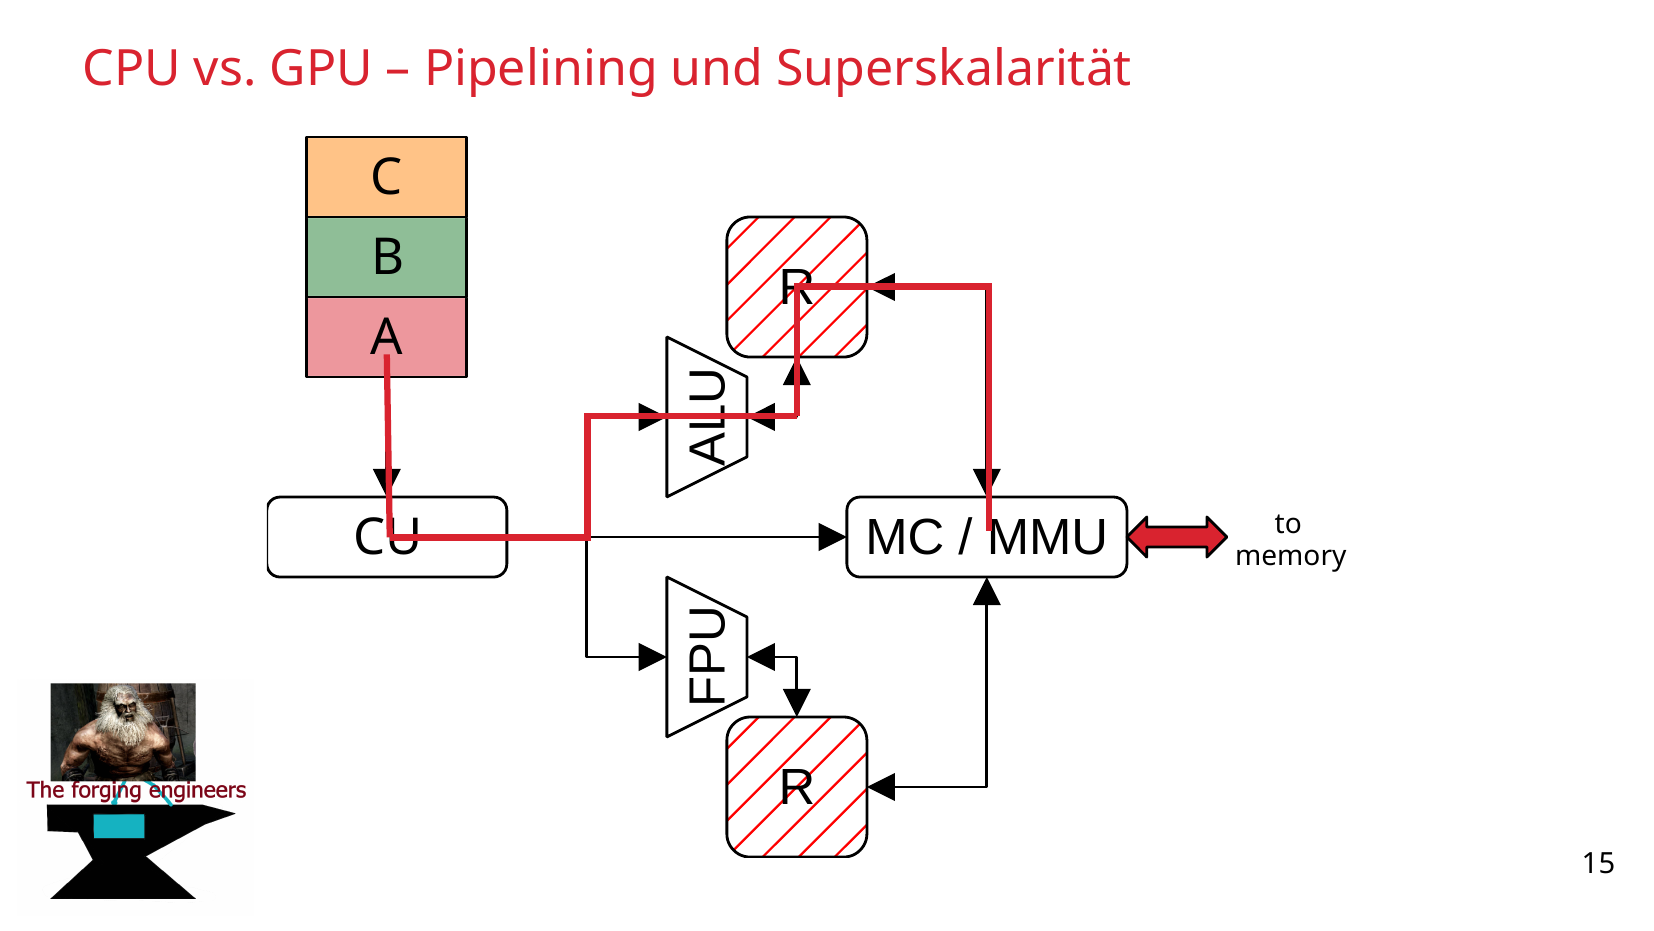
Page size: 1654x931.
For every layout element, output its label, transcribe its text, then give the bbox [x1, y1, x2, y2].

title CPU vs. GPU – Pipelining und Superskalarität [82, 37, 1571, 95]
picture [17, 679, 254, 916]
picture [265, 135, 1388, 859]
